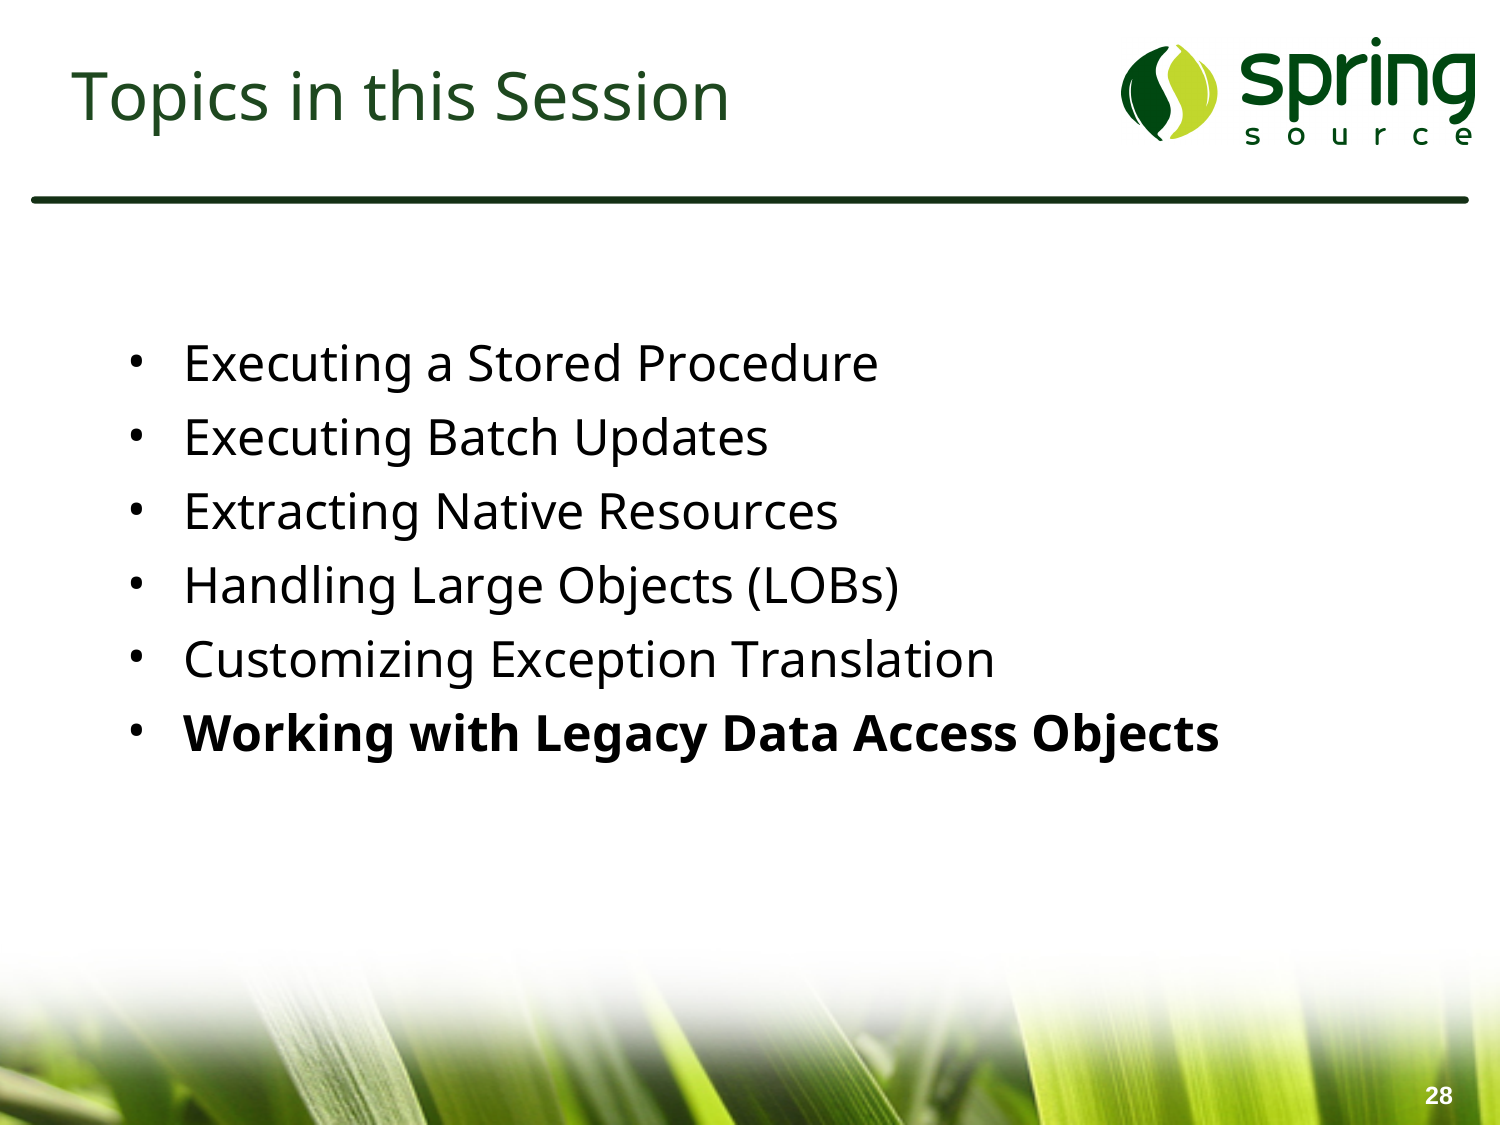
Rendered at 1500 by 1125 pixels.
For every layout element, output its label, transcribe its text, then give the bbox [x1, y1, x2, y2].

picture [1121, 37, 1475, 145]
picture [0, 944, 1500, 1125]
list Executing a Stored Procedure Executing Batch Updates Extracting Native Resources Handling Large Objects (LOBs) Customizing Exception Translation Working with Legacy Data Access Objects [112, 324, 1450, 1001]
title Topics in this Session [56, 13, 1089, 176]
